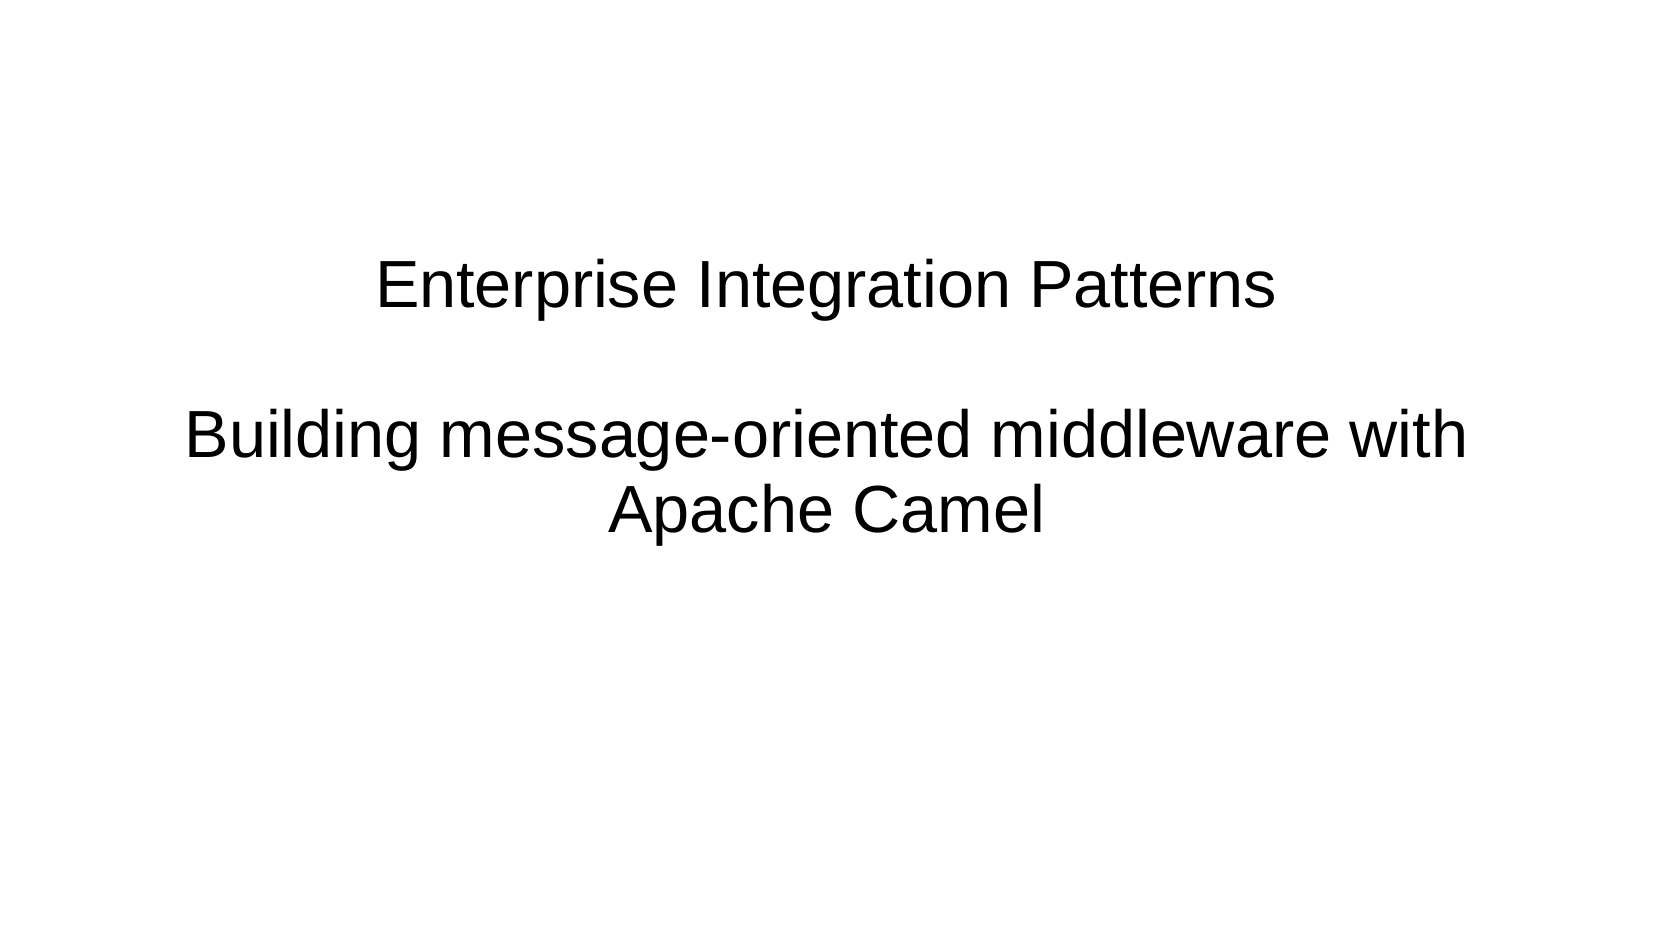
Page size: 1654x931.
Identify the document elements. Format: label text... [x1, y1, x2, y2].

subtitle Enterprise Integration Patterns Building message-oriented middleware with Apache Camel [82, 37, 1571, 757]
